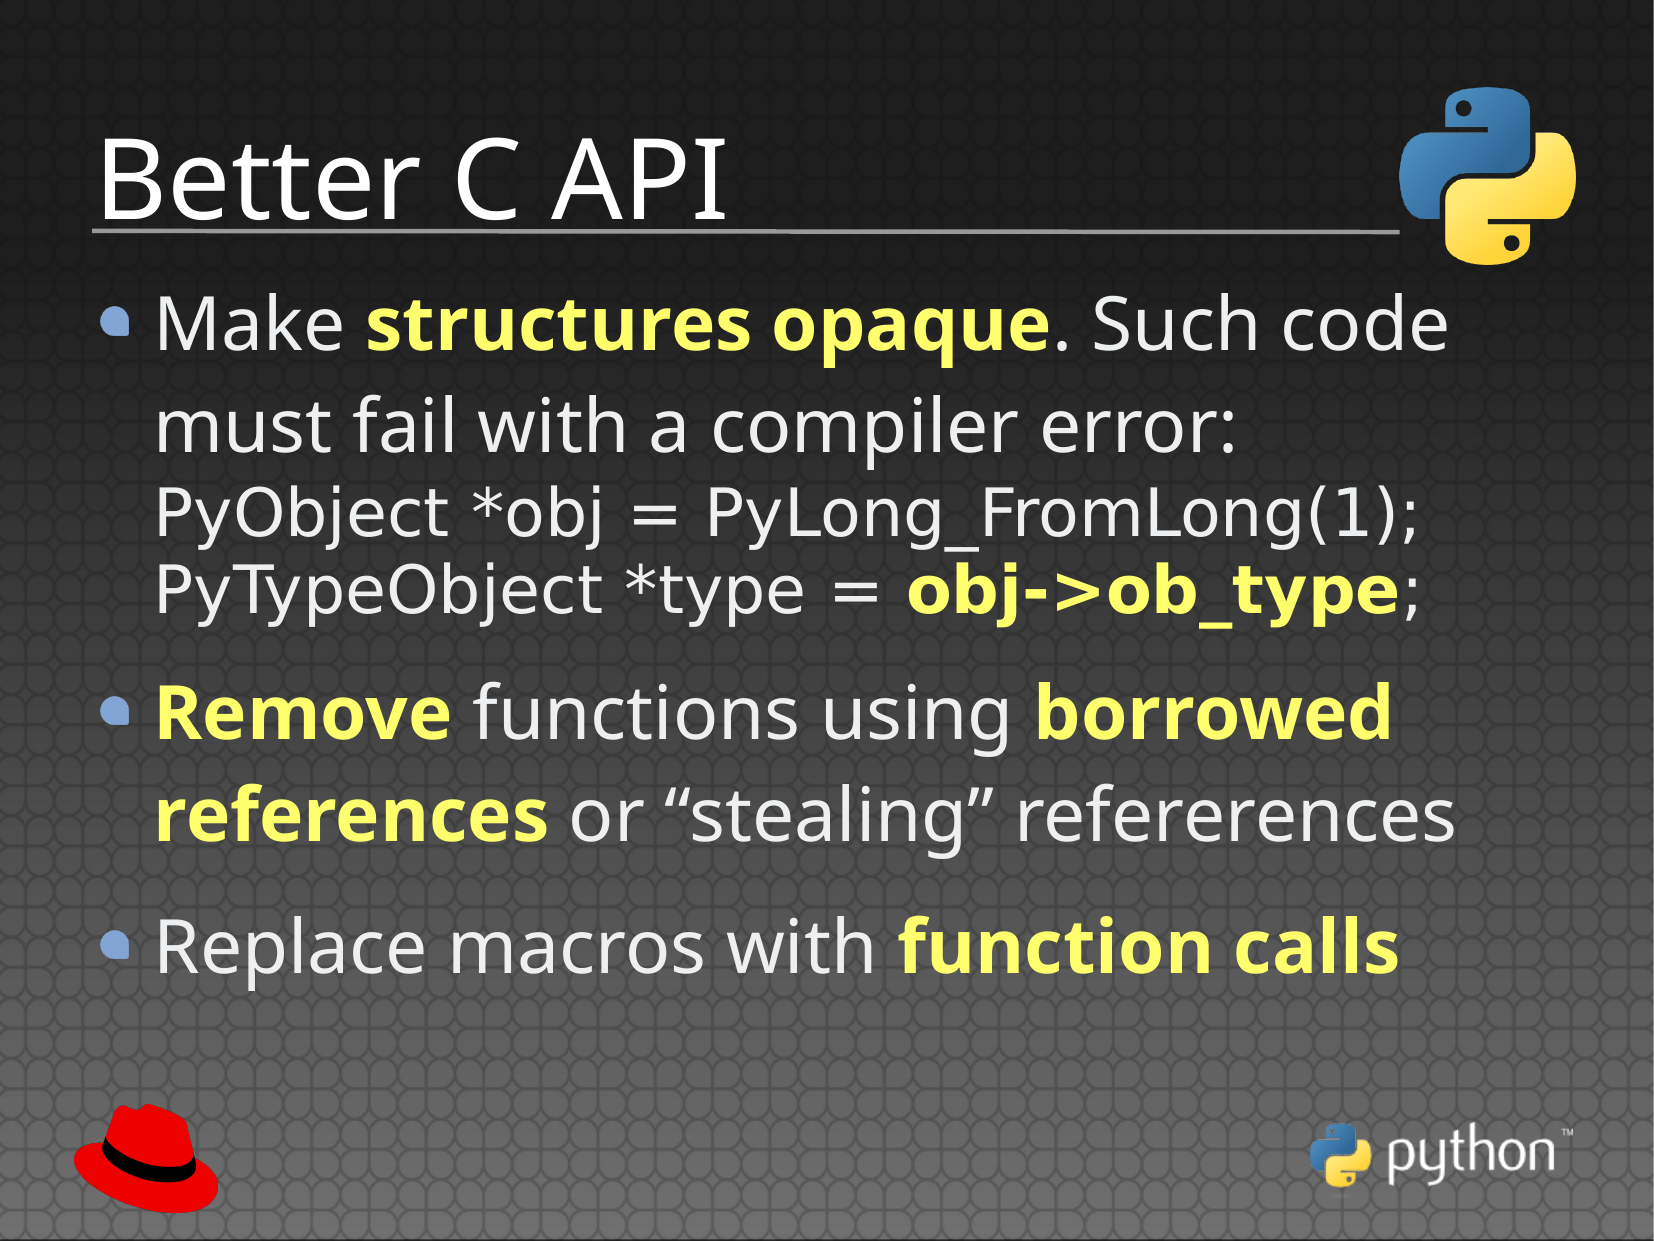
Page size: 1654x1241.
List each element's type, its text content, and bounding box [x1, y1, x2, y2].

picture [0, 0, 1654, 1241]
list Make structures opaque. Such code must fail with a compiler error: PyObject *obj = PyLong_FromLong(1); PyTypeObject *type = obj->ob_type; Remove functions using borrowed references or “stealing” refererences Replace macros with function calls [82, 269, 1540, 1118]
title Better C API [94, 100, 1426, 251]
